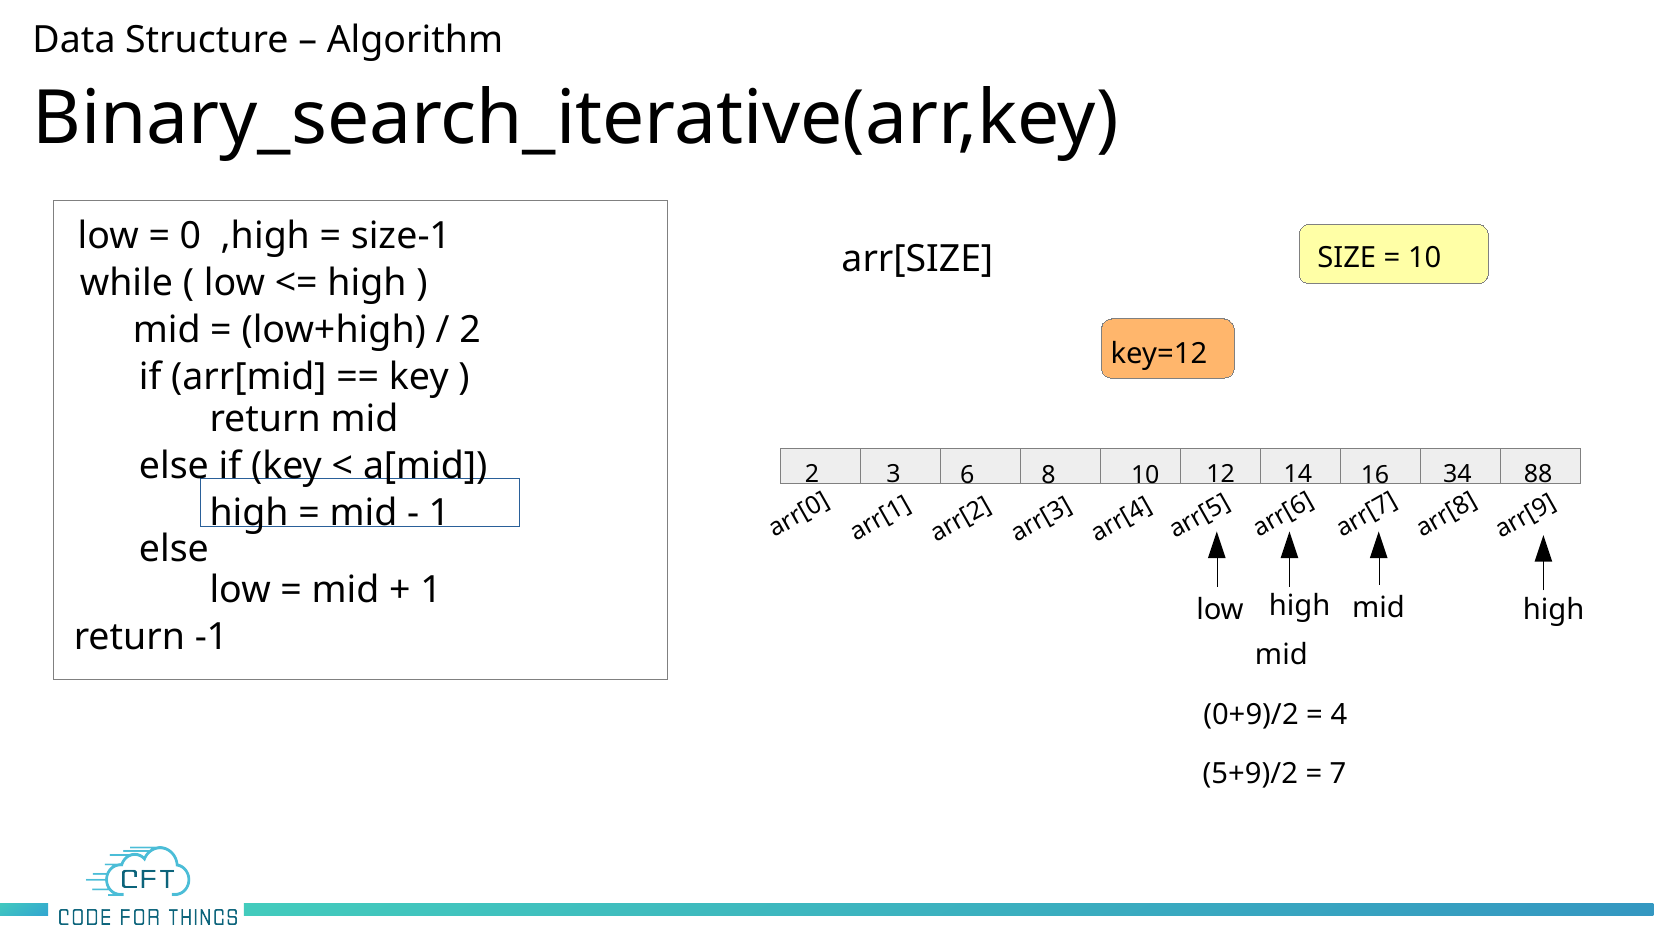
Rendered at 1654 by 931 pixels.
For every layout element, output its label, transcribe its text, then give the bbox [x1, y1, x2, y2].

text_box SIZE = 10 [1302, 228, 1483, 278]
text_box mid = (low+high) / 2 [118, 295, 603, 354]
text_box 2 [790, 448, 844, 493]
text_box [1254, 448, 1269, 484]
text_box high [1254, 576, 1353, 626]
text_box (0+9)/2 = 4 [1181, 685, 1395, 745]
text_box [1571, 448, 1581, 461]
text_box arr[0] [744, 484, 857, 558]
text_box 88 [1509, 448, 1571, 500]
text_box mid [1240, 626, 1335, 685]
text_box 14 [1269, 448, 1331, 500]
text_box 6 [945, 449, 1007, 494]
text_box 16 [1346, 449, 1420, 501]
text_box while ( low <= high ) [64, 260, 514, 307]
text_box [780, 448, 790, 484]
text_box mid [1337, 578, 1428, 636]
picture [59, 846, 237, 925]
text_box key=12 [1095, 324, 1241, 409]
text_box [1299, 224, 1489, 284]
text_box [1491, 448, 1509, 484]
text_box arr[8] [1399, 484, 1503, 559]
text_box high = mid - 1 [194, 478, 621, 537]
text_box arr[1] [826, 485, 935, 562]
text_box 34 [1428, 448, 1491, 500]
text_box arr[3] [986, 491, 1104, 568]
text_box [844, 448, 871, 484]
text_box arr[4] [1074, 492, 1179, 562]
text_box [53, 200, 668, 680]
text_box return -1 [59, 602, 290, 662]
text_box 8 [1026, 449, 1089, 494]
text_box 10 [1116, 449, 1181, 494]
text_box arr[6] [1232, 484, 1362, 562]
text_box low [1181, 580, 1276, 630]
text_box 3 [871, 448, 925, 493]
text_box arr[9] [1471, 456, 1602, 560]
text_box else [124, 513, 243, 573]
text_box [1102, 318, 1233, 324]
text_box [1331, 448, 1428, 484]
text_box low = mid + 1 [194, 555, 621, 614]
text_box [925, 448, 1191, 484]
text_box arr[SIZE] [826, 224, 1040, 291]
text_box arr[2] [906, 488, 1016, 563]
text_box return mid [194, 383, 443, 443]
text_box else if (key < a[mid]) [124, 431, 621, 490]
text_box (5+9)/2 = 7 [1180, 744, 1394, 804]
text_box low = 0 ,high = size-1 [53, 200, 609, 260]
text_box arr[7] [1318, 498, 1428, 562]
text_box arr[5] [1151, 484, 1267, 556]
text_box if (arr[mid] == key ) [124, 342, 550, 401]
title Data Structure – Algorithm Binary_search_iterative(arr,key) [32, 0, 1595, 199]
text_box 12 [1191, 448, 1254, 493]
text_box high [1508, 580, 1607, 630]
